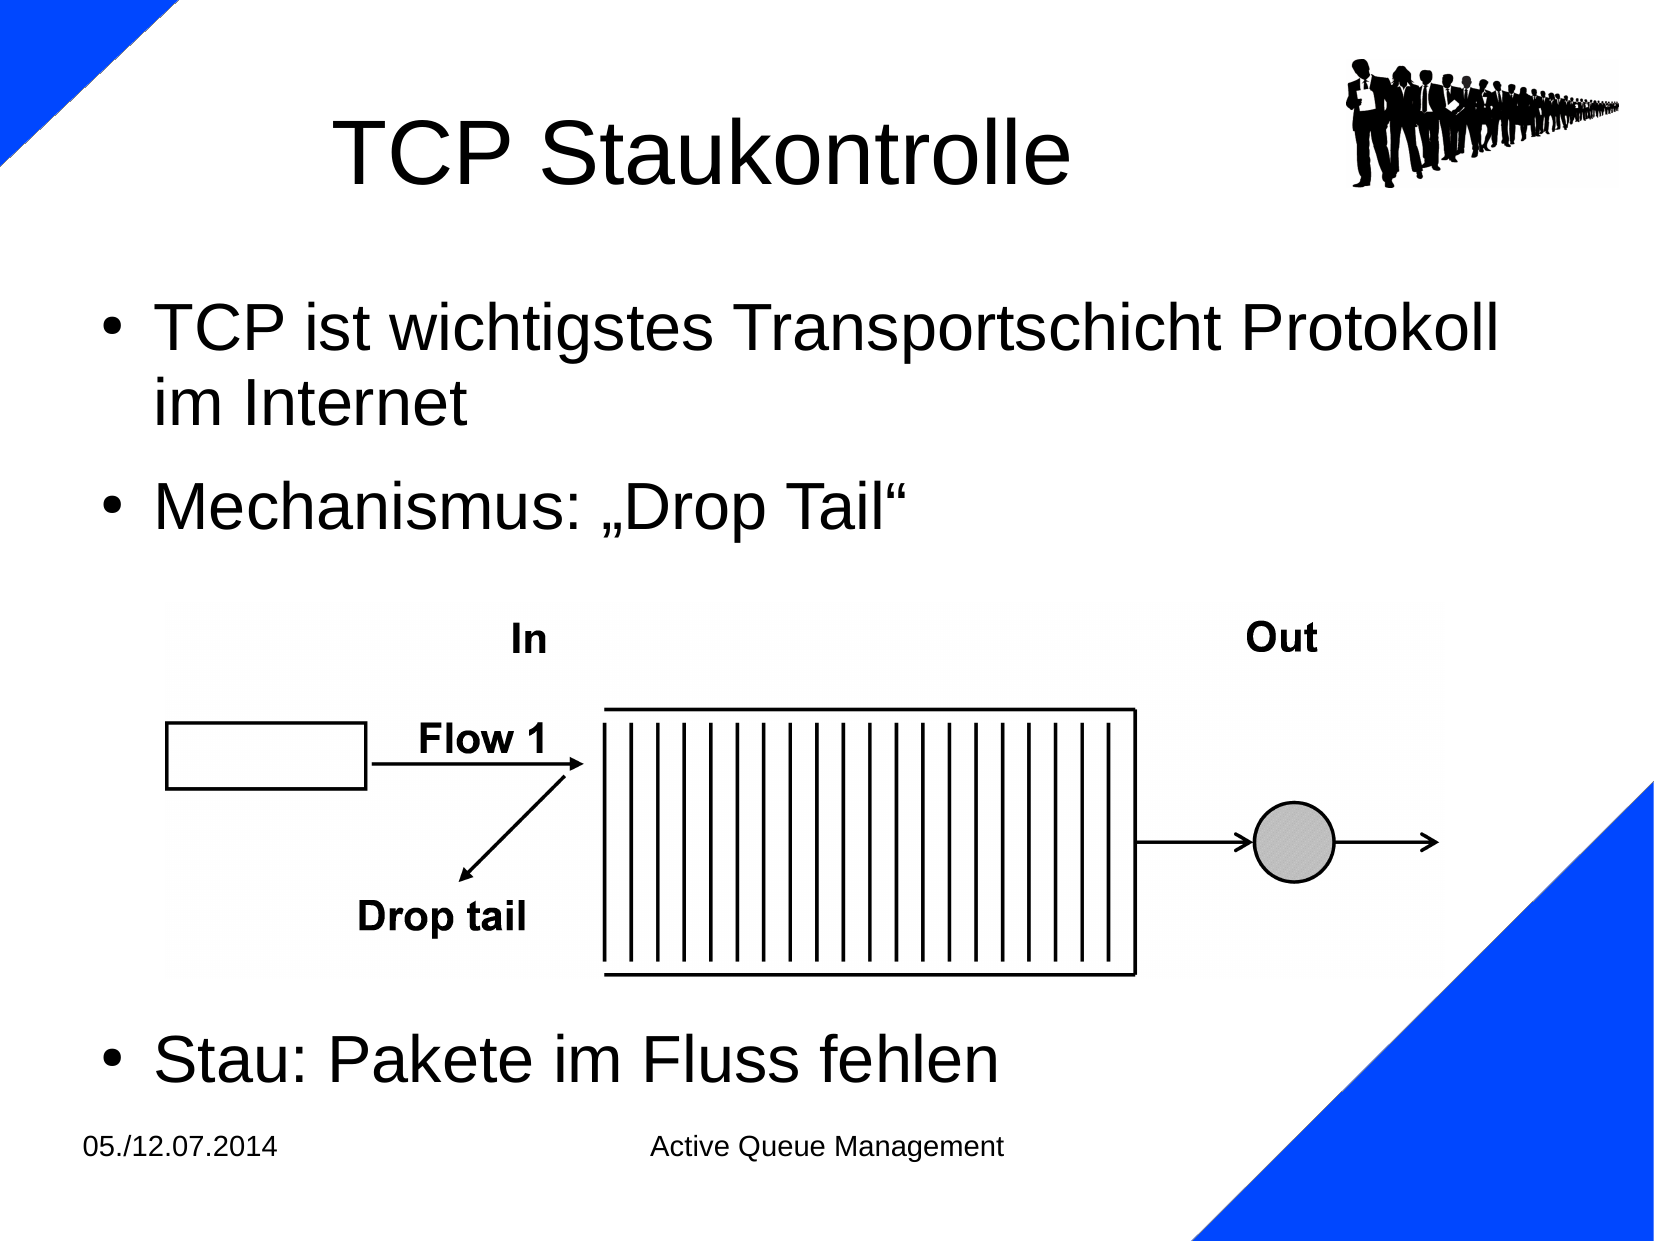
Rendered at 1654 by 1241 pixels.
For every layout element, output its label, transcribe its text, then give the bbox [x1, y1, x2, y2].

picture [1346, 59, 1619, 188]
list TCP ist wichtigstes Transportschicht Protokoll im Internet Mechanismus: „Drop Tail“ Stau: Pakete im Fluss fehlen [82, 290, 1571, 1097]
picture [165, 602, 1445, 980]
title TCP Staukontrolle [82, 49, 1323, 257]
